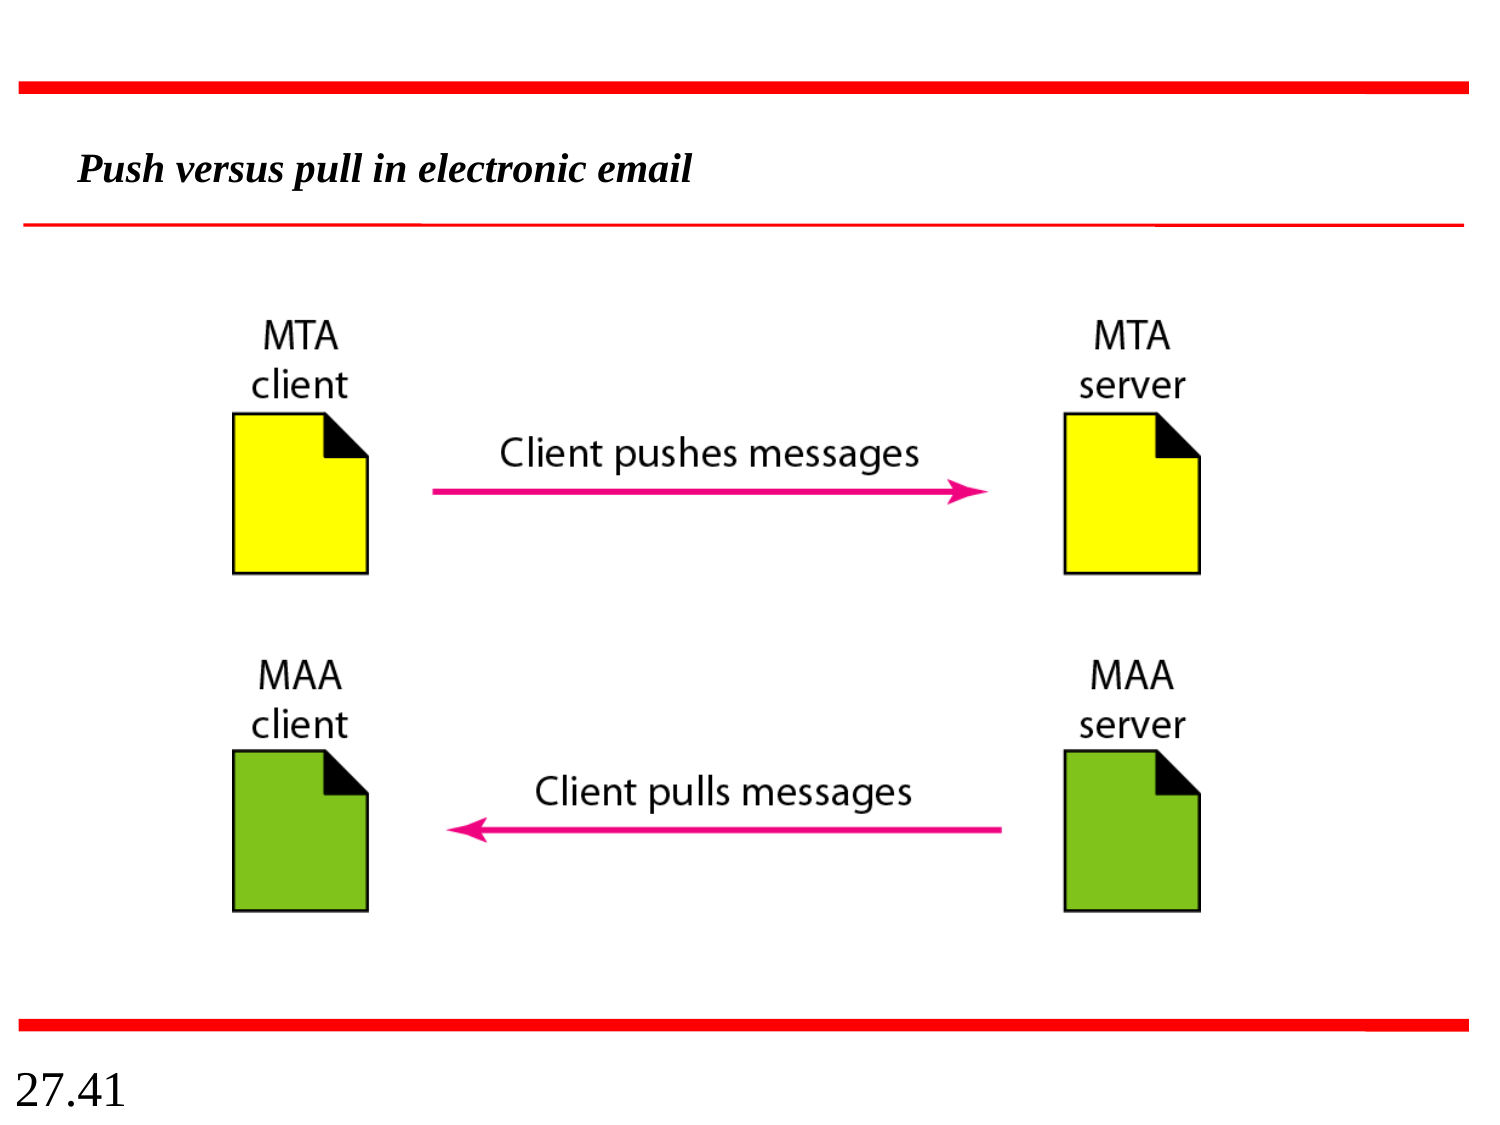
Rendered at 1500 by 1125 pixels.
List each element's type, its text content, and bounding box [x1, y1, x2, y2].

picture [232, 314, 1201, 913]
text_box Push versus pull in electronic email [49, 124, 708, 201]
